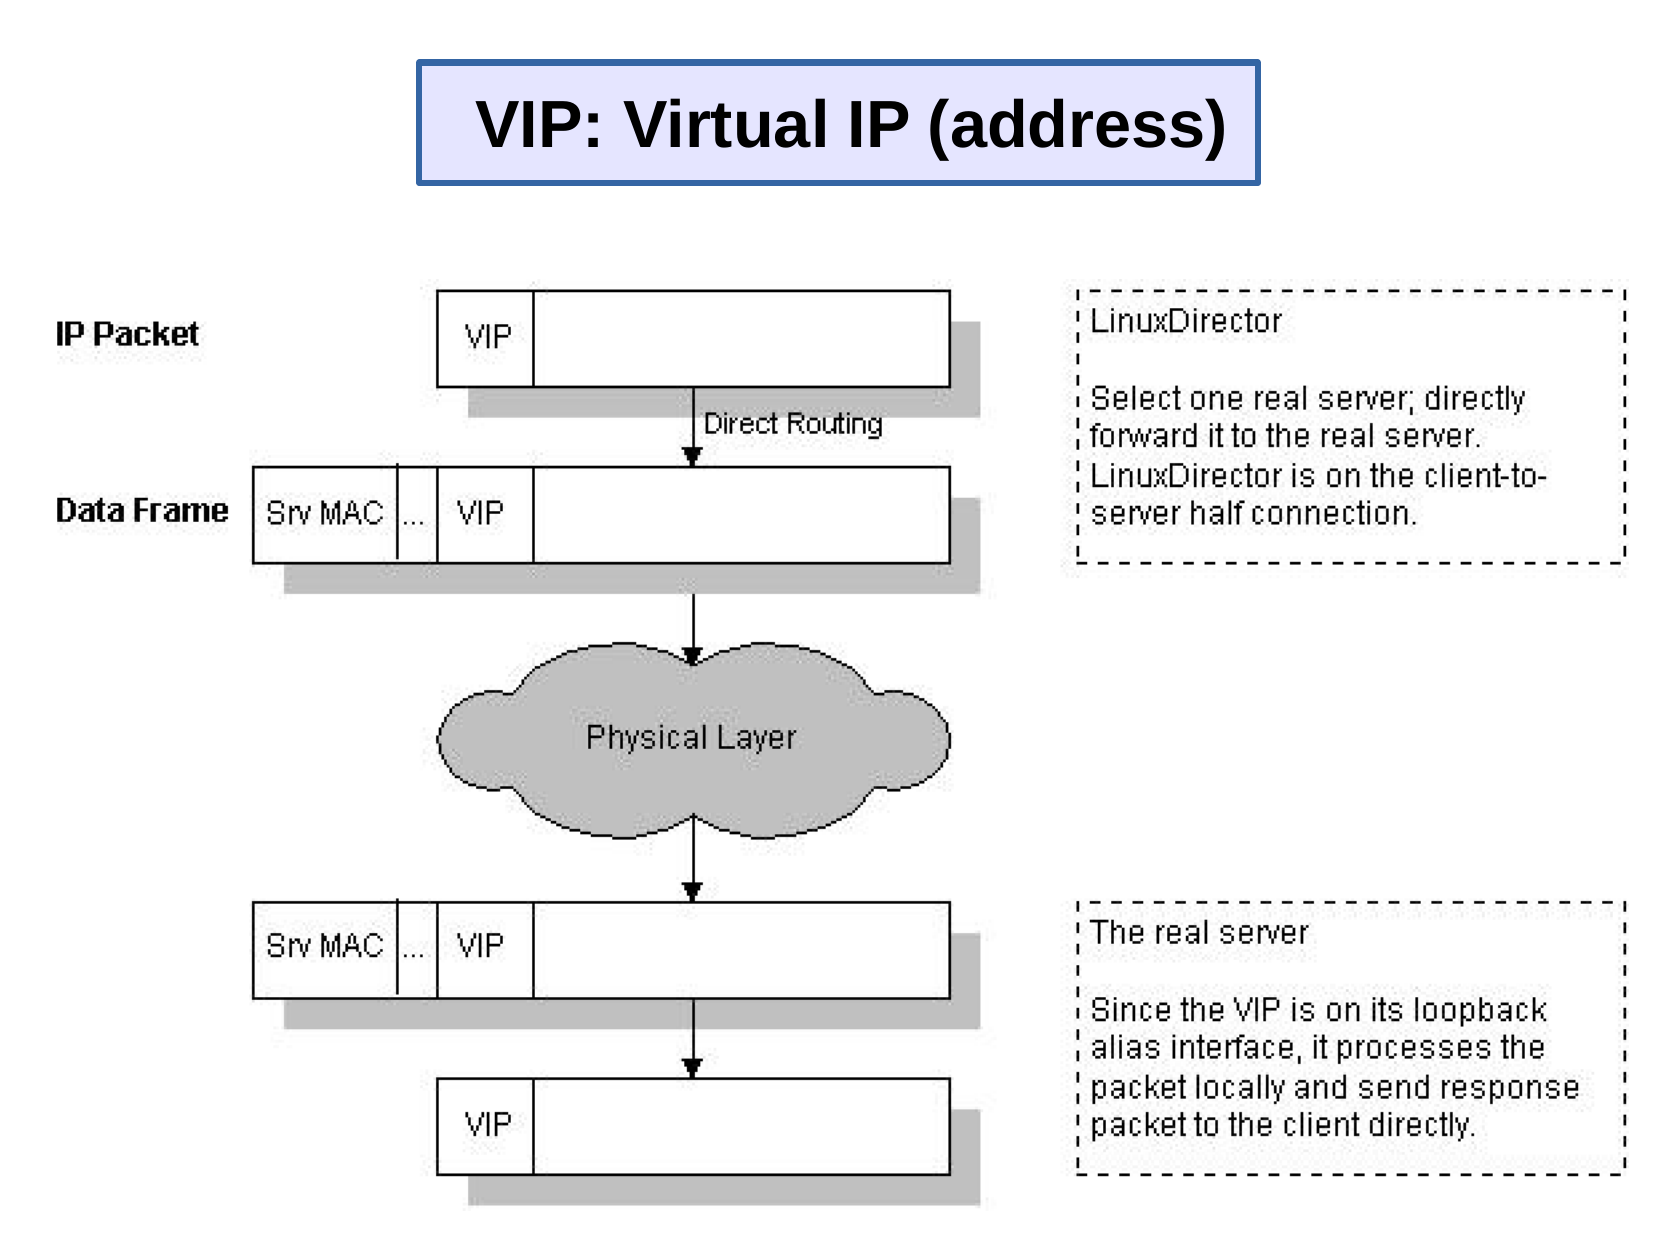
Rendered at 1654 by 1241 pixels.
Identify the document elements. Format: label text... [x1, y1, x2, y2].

text_box [419, 62, 1258, 184]
picture [36, 279, 1629, 1211]
text_box VIP: Virtual IP (address) [425, 68, 1244, 189]
